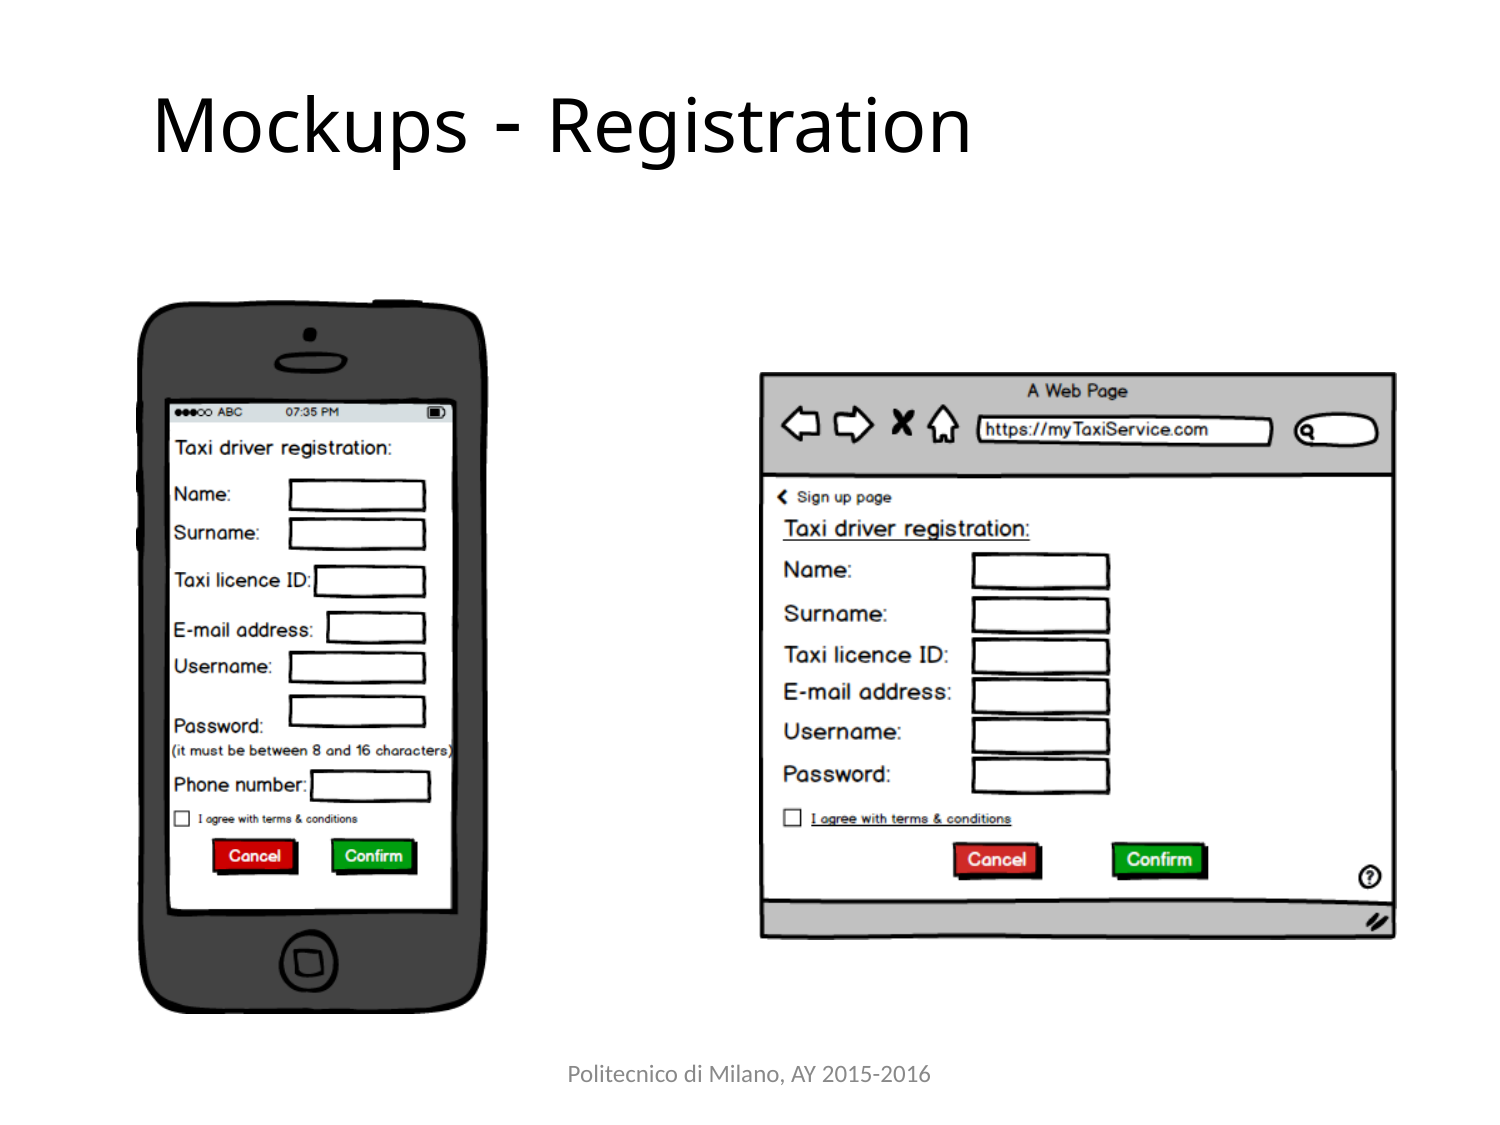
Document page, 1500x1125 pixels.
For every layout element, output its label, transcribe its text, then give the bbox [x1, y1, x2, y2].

title Mockups - Registration [136, 59, 1397, 186]
picture [136, 299, 489, 1014]
text_box Politecnico di Milano, AY 2015-2016 [496, 1042, 1004, 1103]
picture [759, 373, 1397, 940]
